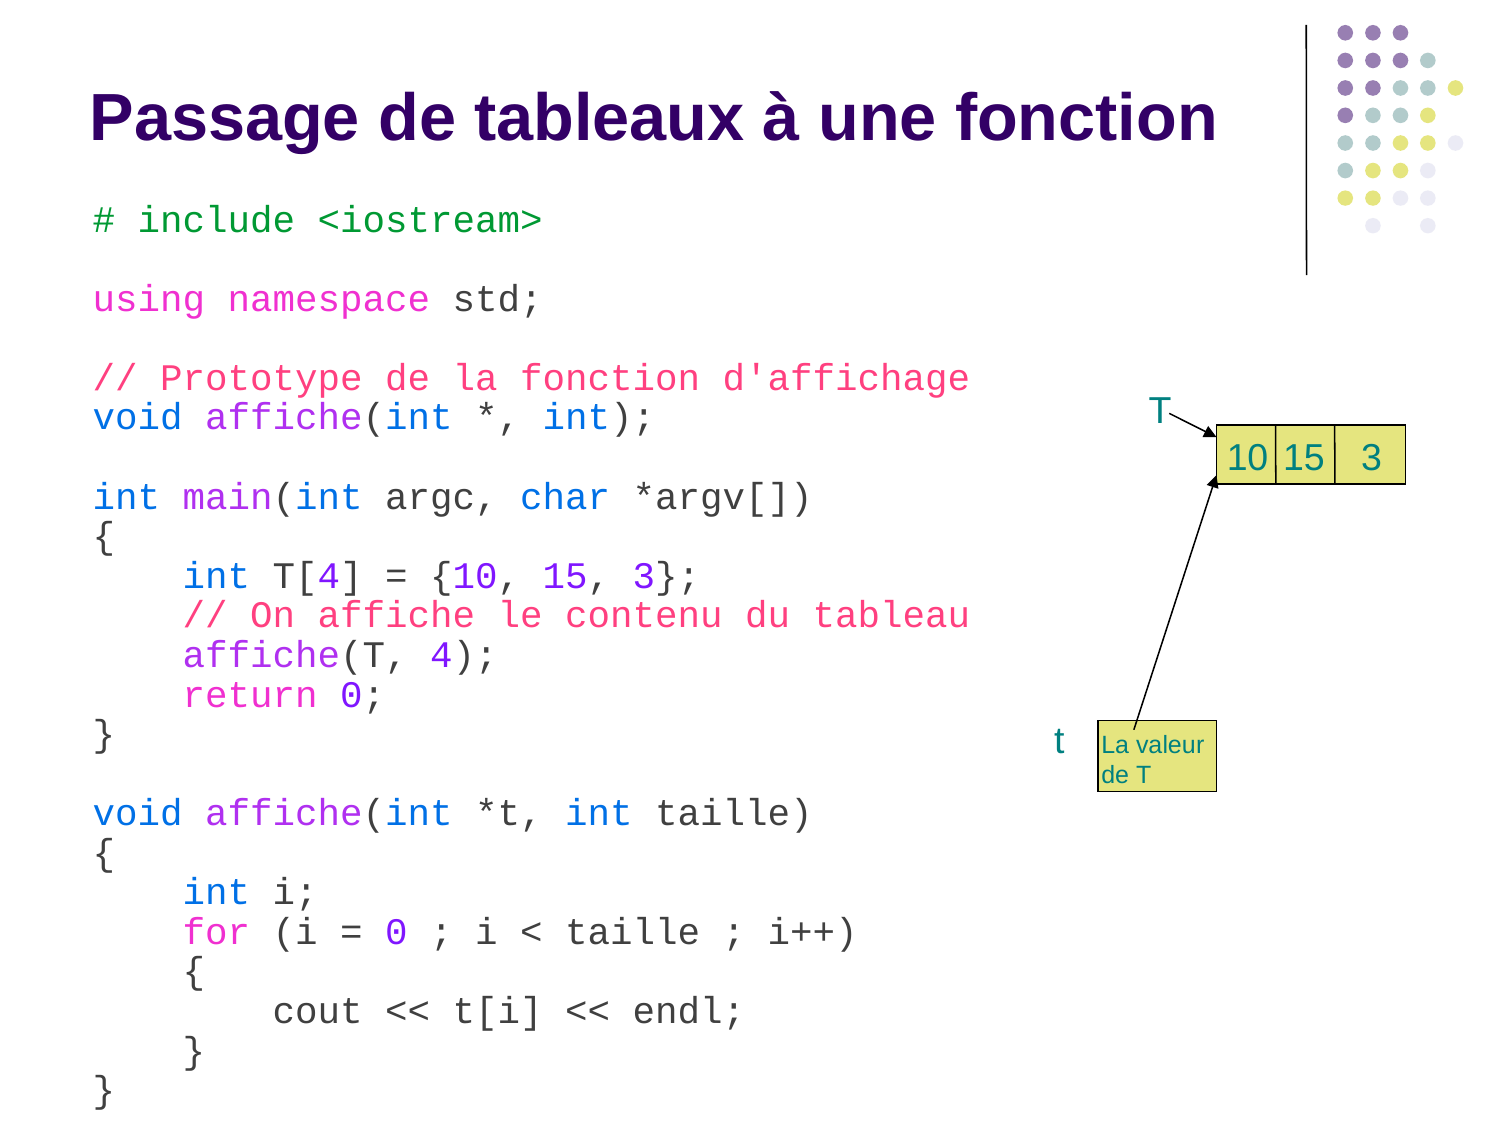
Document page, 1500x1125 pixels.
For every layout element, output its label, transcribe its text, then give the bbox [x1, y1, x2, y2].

text_box La valeur de T [1086, 720, 1252, 796]
text_box 3 [1346, 425, 1406, 486]
list # include <iostream> using namespace std; // Prototype de la fonction d'affichage void affiche(int *, int); int main(int argc, char *argv[]) { int T[4] = {10, 15, 3}; // On affiche le contenu du tableau affiche(T, 4); return 0; } void affiche(int *t, int taille) { int i; for (i = 0 ; i < taille ; i++) { cout << t[i] << endl; } } [75, 208, 1471, 1118]
text_box t [1039, 708, 1094, 770]
text_box 15 [1268, 425, 1346, 486]
title Passage de tableaux à une fonction [74, 19, 1313, 161]
text_box T [1133, 377, 1182, 439]
text_box 10 [1212, 425, 1268, 486]
